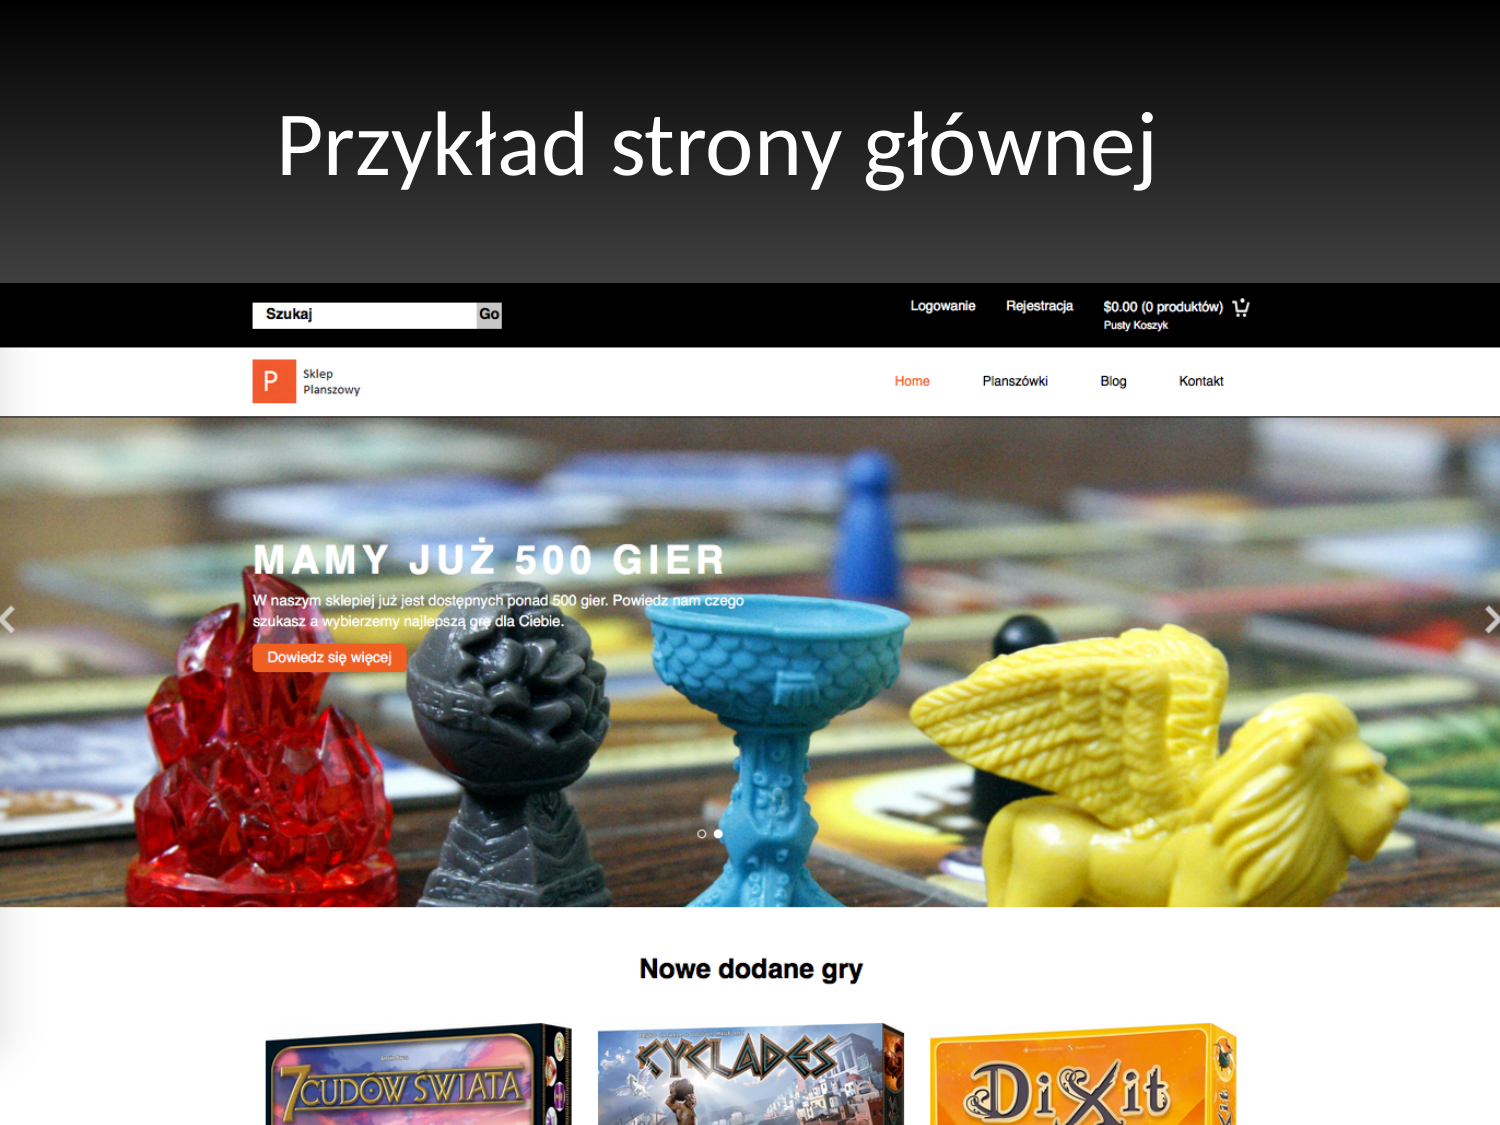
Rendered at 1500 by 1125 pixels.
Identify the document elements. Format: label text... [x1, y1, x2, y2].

title Przykład strony głównej [75, 45, 1425, 233]
picture [0, 283, 1500, 1125]
